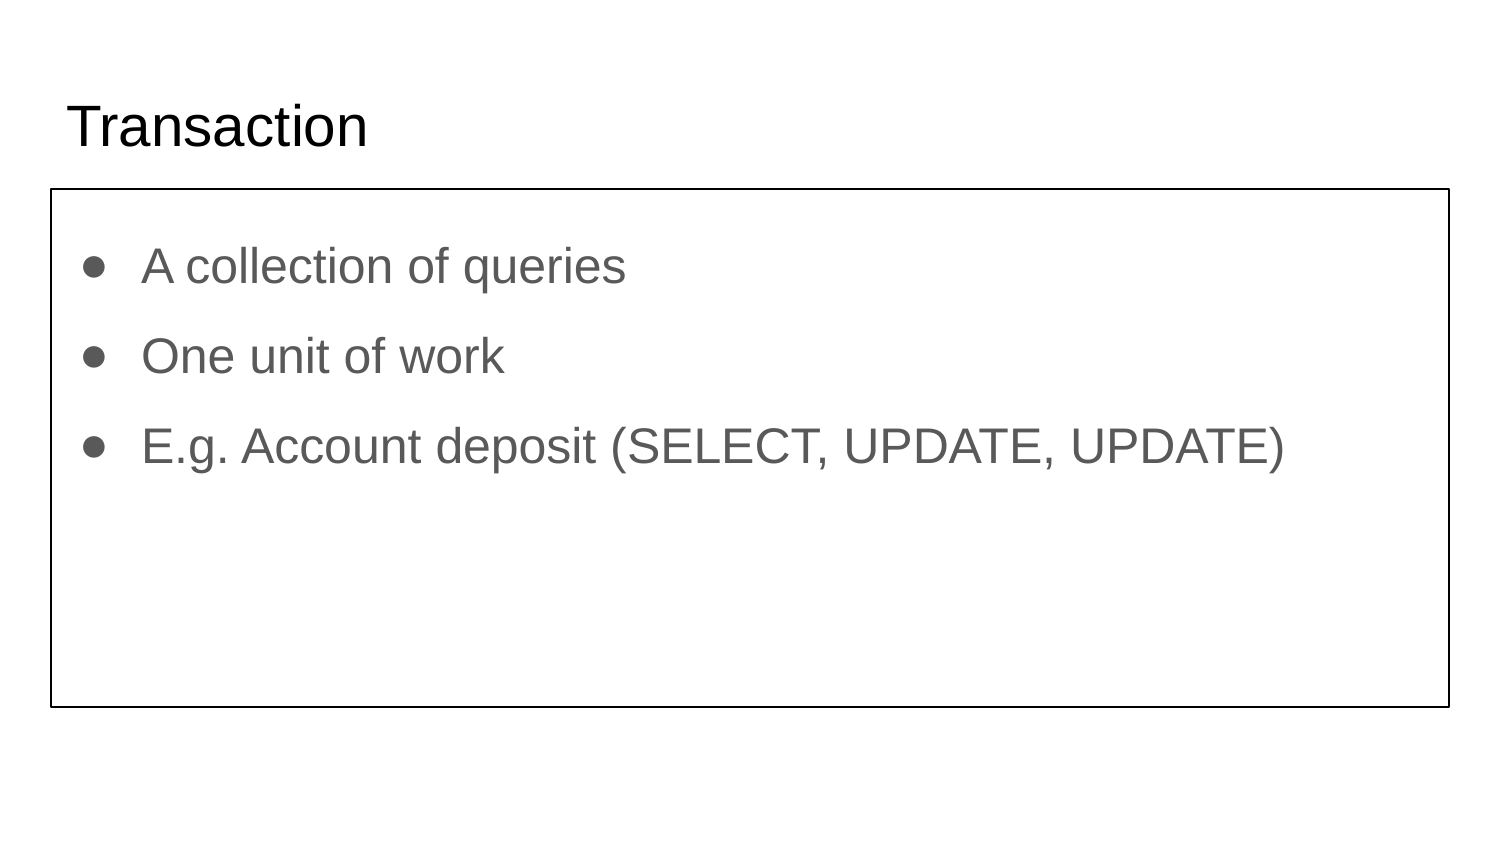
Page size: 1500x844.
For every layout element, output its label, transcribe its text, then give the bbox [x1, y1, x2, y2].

list A collection of queries One unit of work E.g. Account deposit (SELECT, UPDATE, UPDATE) [51, 189, 1449, 708]
title Transaction [51, 72, 1449, 167]
